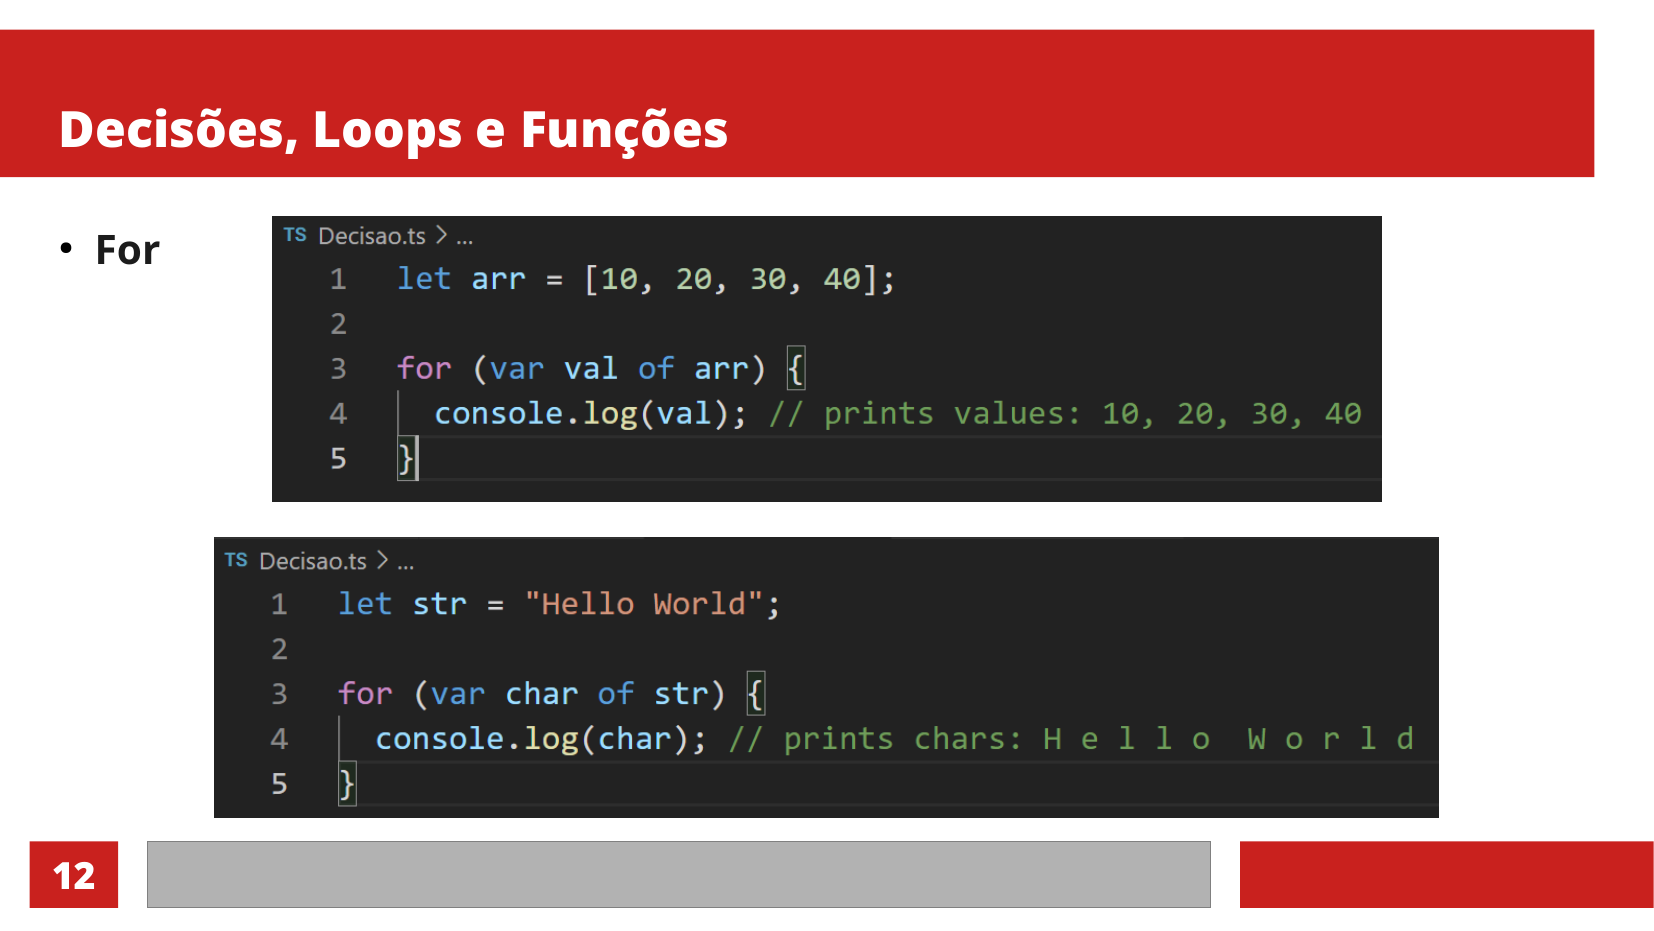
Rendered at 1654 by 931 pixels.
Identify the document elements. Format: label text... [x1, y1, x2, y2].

title Decisões, Loops e Funções [59, 44, 1595, 163]
list For [59, 221, 1565, 798]
picture [214, 537, 1439, 818]
picture [272, 216, 1382, 502]
